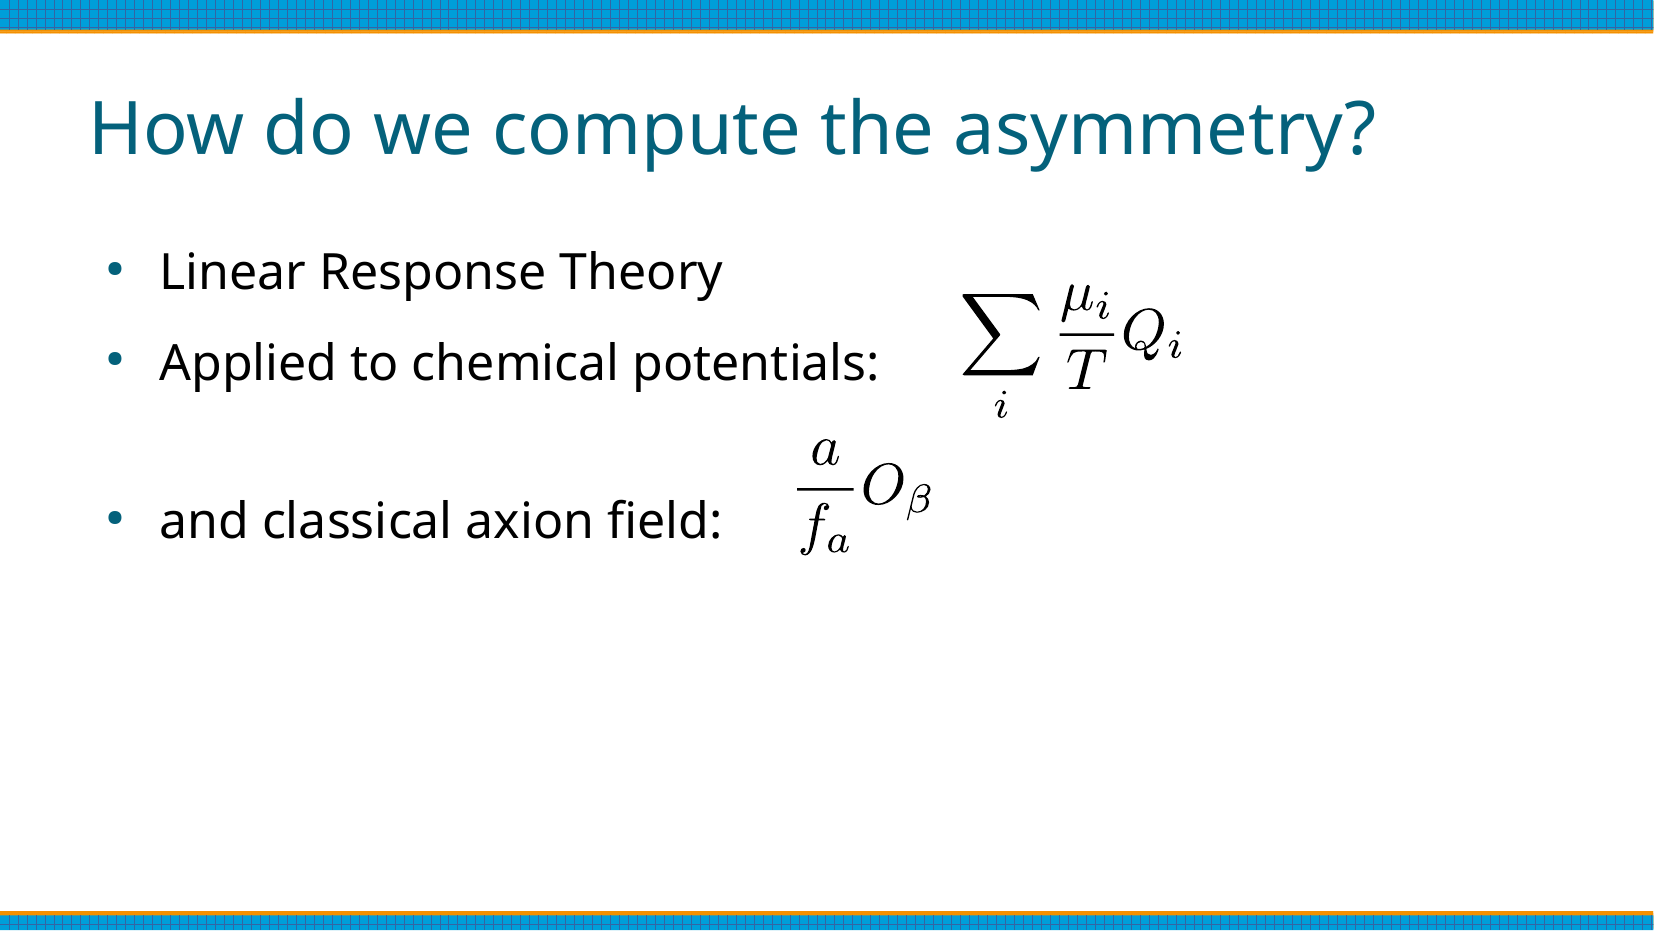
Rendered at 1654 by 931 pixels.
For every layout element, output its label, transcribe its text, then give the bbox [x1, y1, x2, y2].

list Linear Response Theory Applied to chemical potentials: and classical axion field: [88, 236, 1565, 901]
text_box [962, 284, 1182, 419]
title How do we compute the asymmetry? [88, 44, 1565, 207]
text_box [797, 439, 931, 556]
